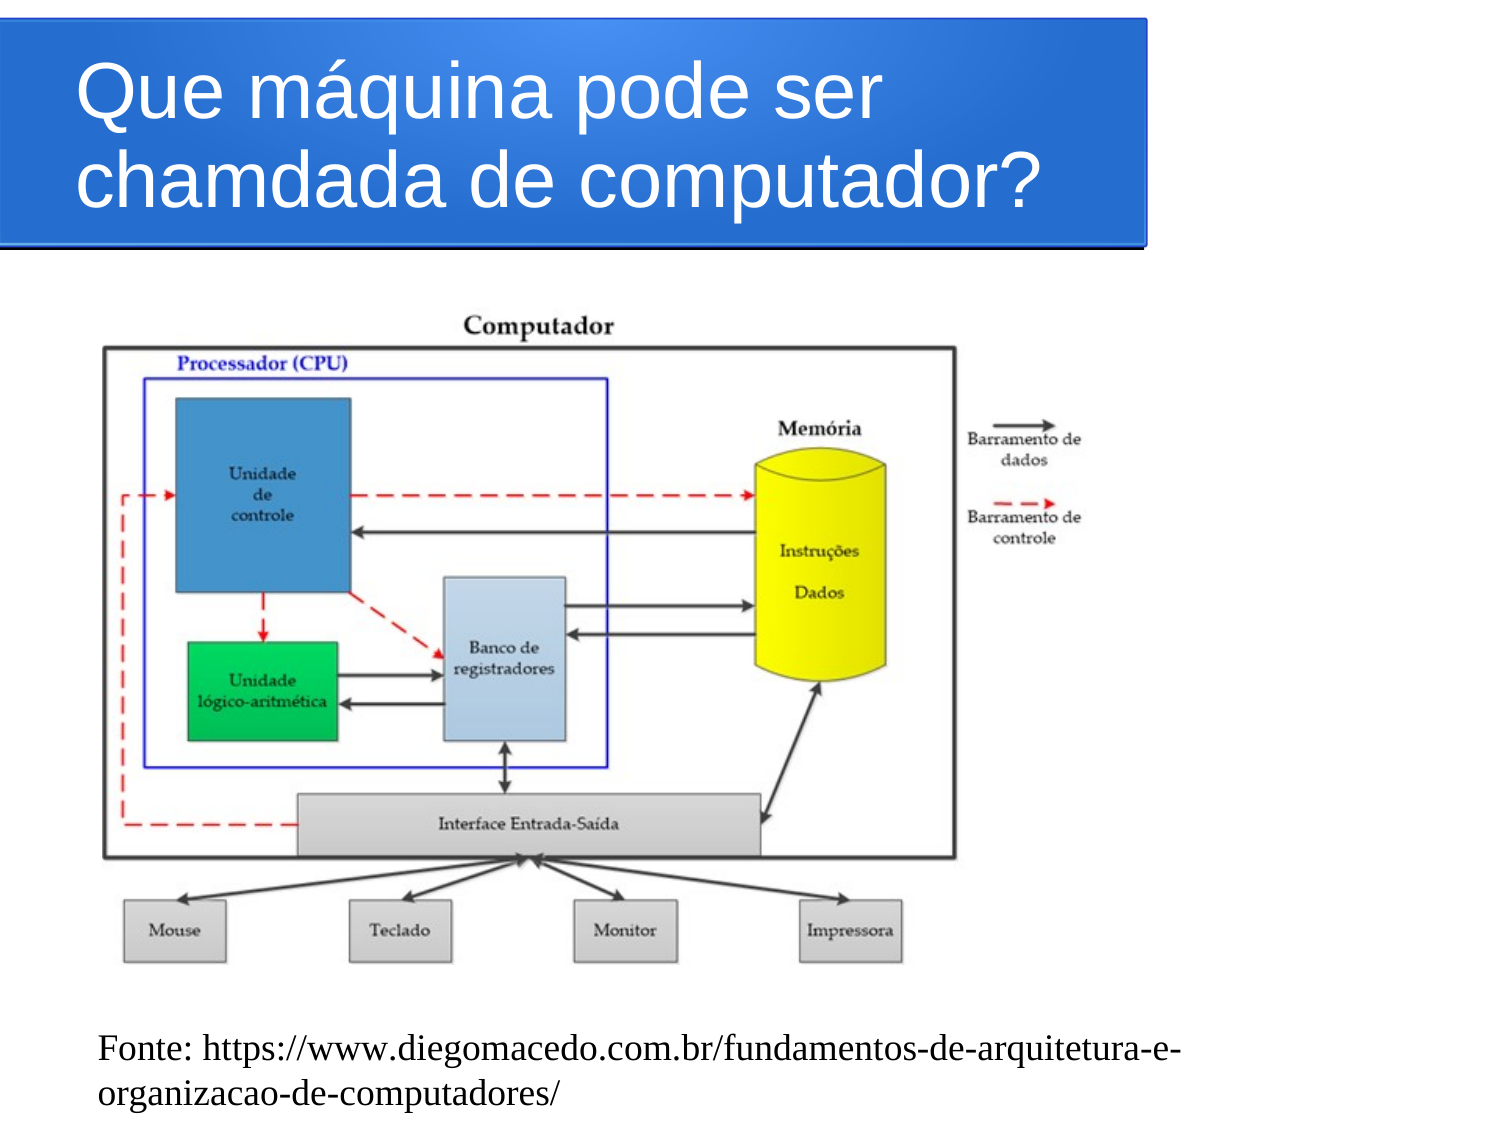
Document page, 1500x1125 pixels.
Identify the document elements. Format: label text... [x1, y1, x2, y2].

title Que máquina pode ser chamdada de computador? [75, 42, 1120, 229]
picture [102, 307, 1087, 965]
text_box Fonte: https://www.diegomacedo.com.br/fundamentos-de-arquitetura-e-organizacao-de-computadores/ [82, 1015, 1382, 1121]
